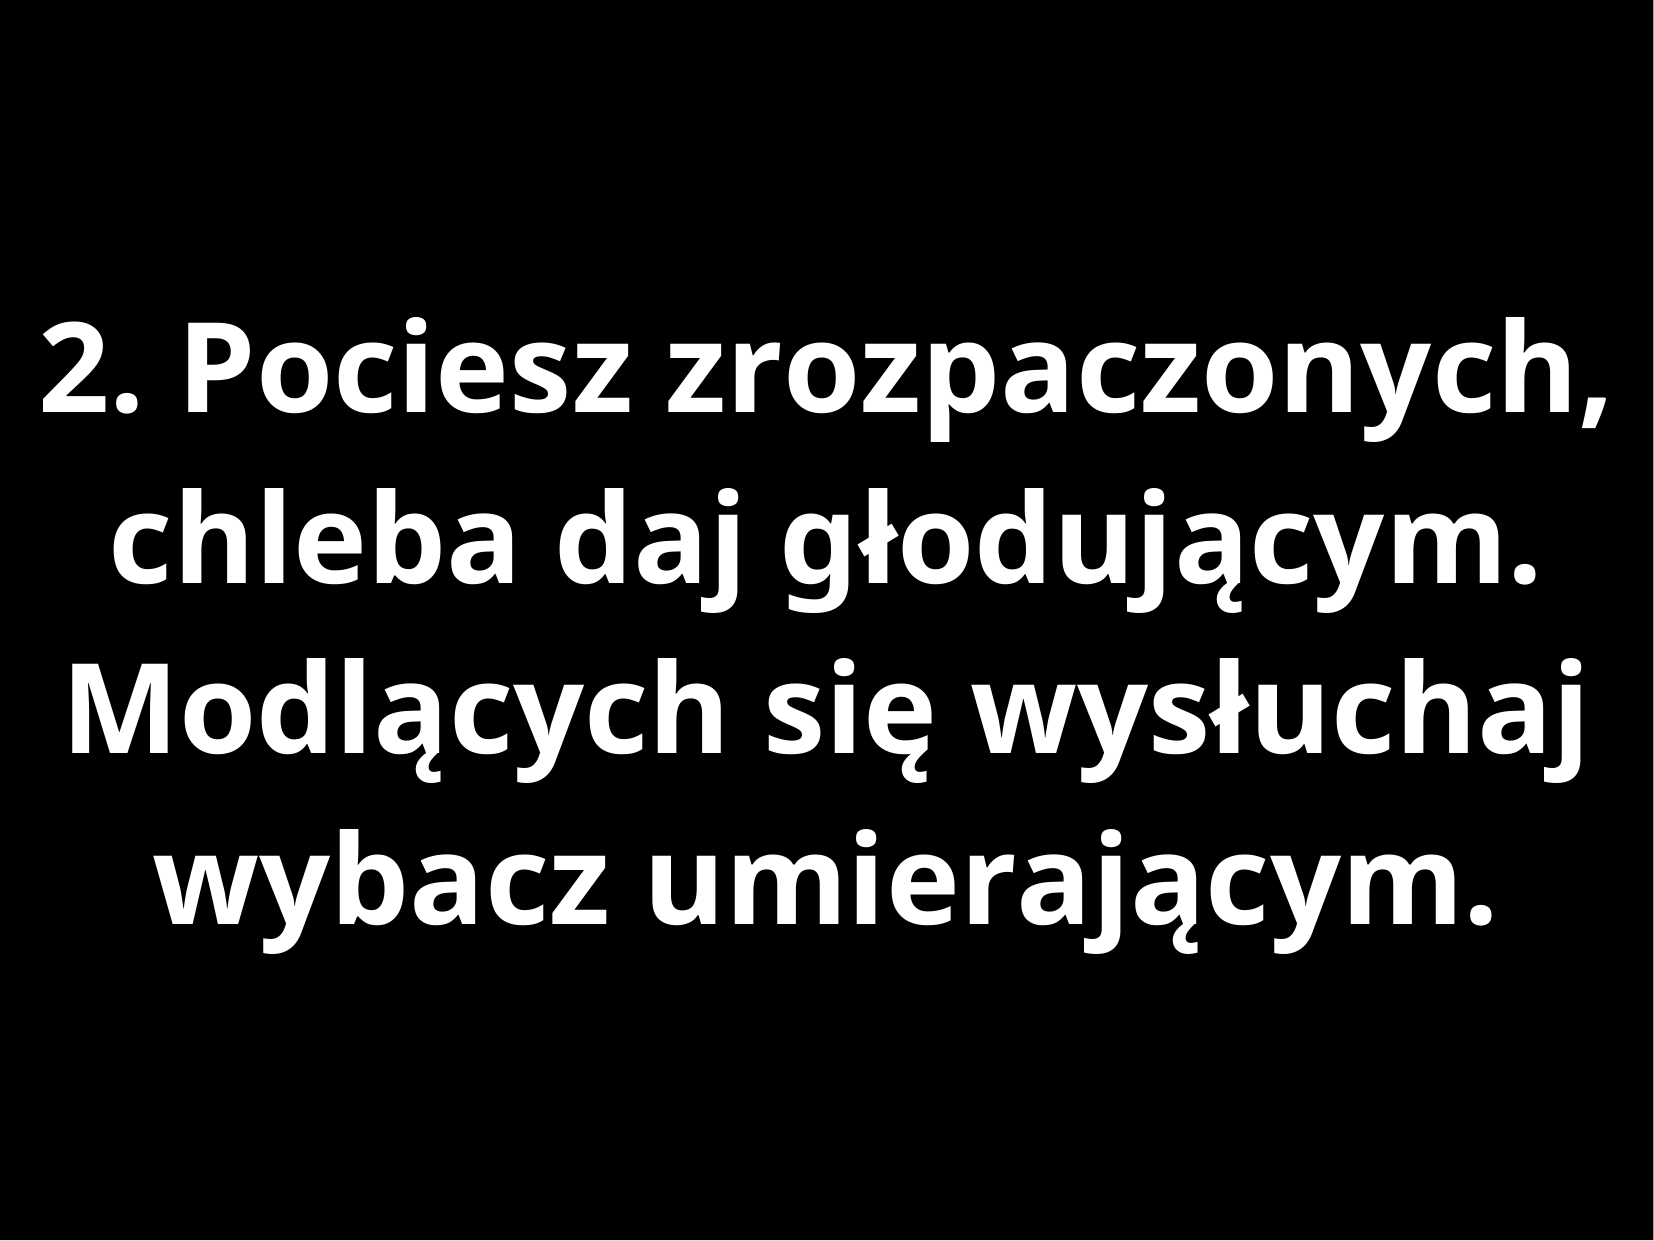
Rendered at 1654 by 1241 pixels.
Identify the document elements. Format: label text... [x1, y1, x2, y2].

title 2. Pociesz zrozpaczonych, chleba daj głodującym. Modlących się wysłuchaj wybacz umierającym. [0, 0, 1654, 1241]
